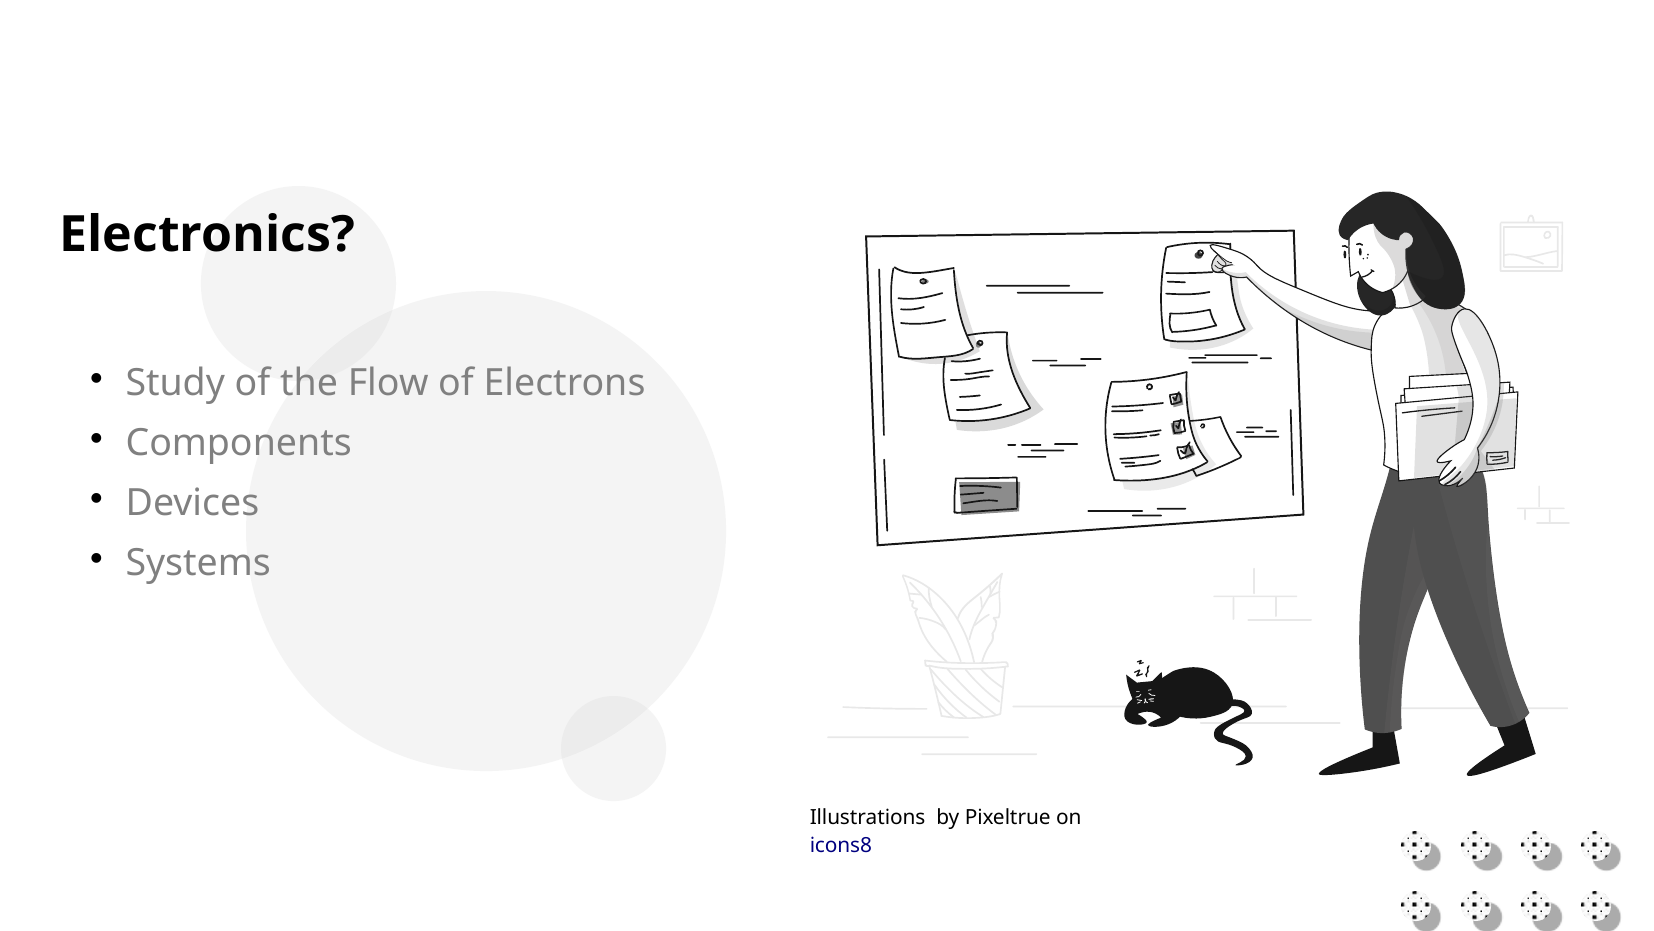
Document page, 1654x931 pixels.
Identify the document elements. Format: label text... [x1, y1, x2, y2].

text_box Study of the Flow of Electrons Components Devices Systems [75, 350, 1005, 680]
picture [1400, 891, 1432, 922]
picture [1460, 830, 1492, 862]
picture [1520, 890, 1552, 922]
picture [1581, 830, 1612, 862]
picture [1461, 890, 1492, 922]
text_box Electronics? [44, 193, 600, 259]
picture [1580, 890, 1612, 922]
picture [1400, 830, 1432, 862]
picture [1520, 831, 1552, 862]
